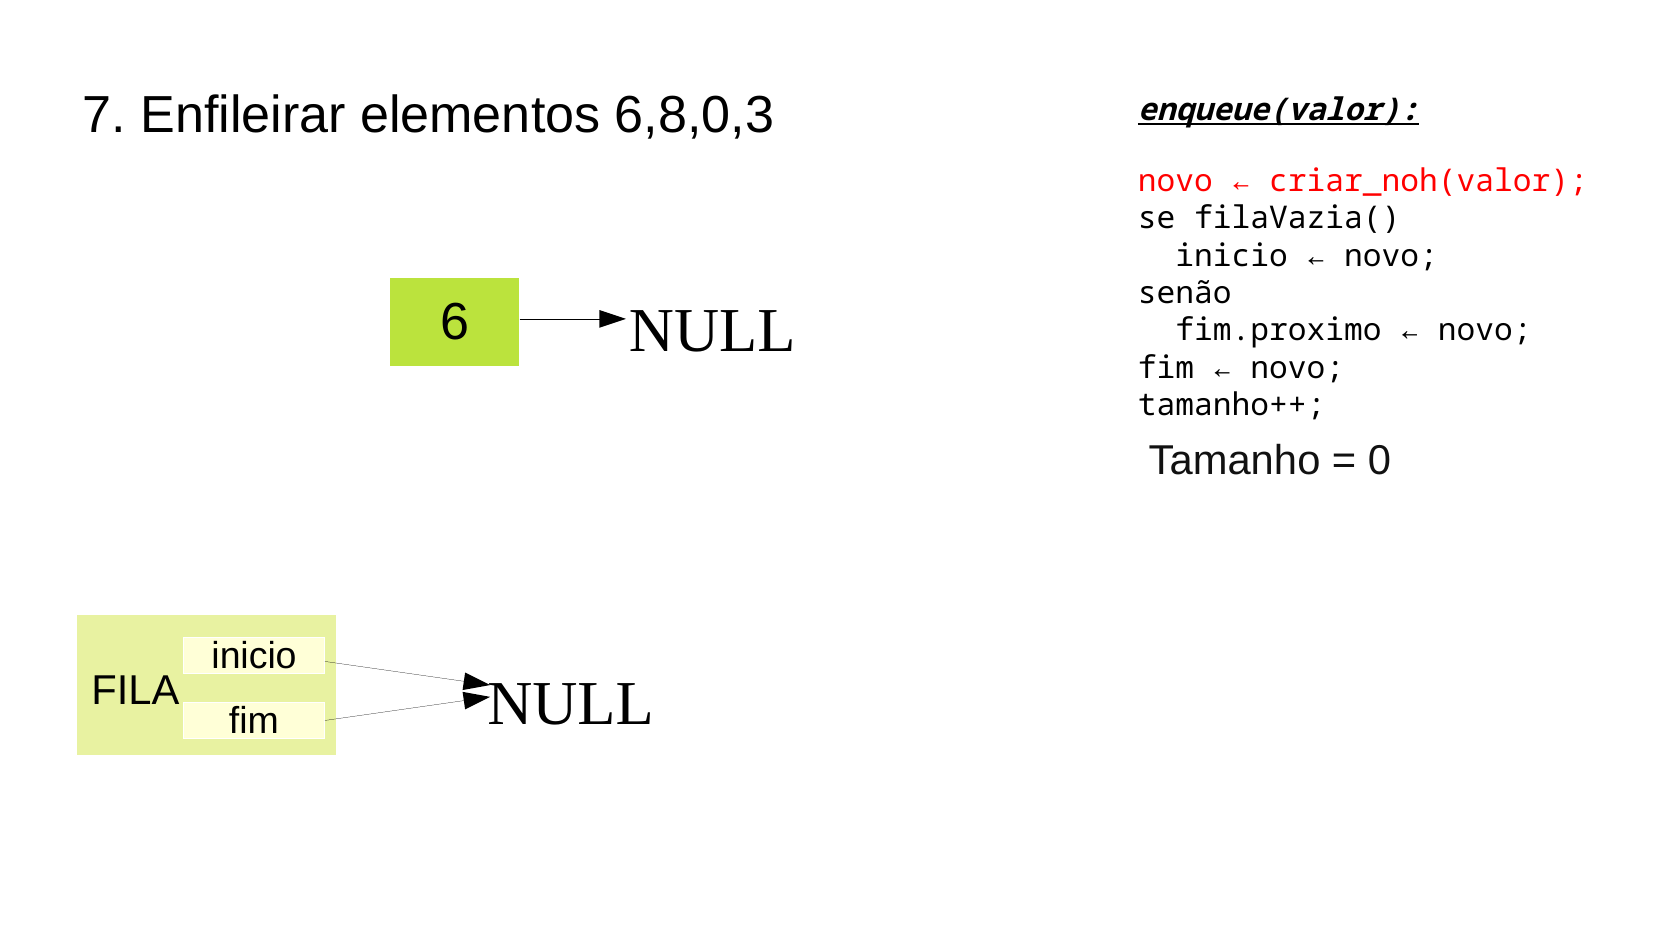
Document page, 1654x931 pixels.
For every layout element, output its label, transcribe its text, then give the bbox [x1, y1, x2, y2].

text_box fim [183, 702, 325, 739]
text_box 6 [389, 277, 520, 367]
text_box FILA [76, 659, 195, 721]
text_box NULL [614, 288, 815, 367]
title 7. Enfileirar elementos 6,8,0,3 [82, 37, 1571, 193]
text_box enqueue(valor): novo ← criar_noh(valor); se filaVazia() inicio ← novo; senão fim.proximo ← novo; fim ← novo; tamanho++; [1123, 81, 1613, 430]
text_box Tamanho = 0 [1133, 429, 1418, 491]
text_box [76, 719, 337, 756]
text_box inicio [183, 637, 325, 674]
text_box [195, 662, 337, 720]
text_box [76, 614, 337, 662]
text_box NULL [472, 661, 674, 739]
